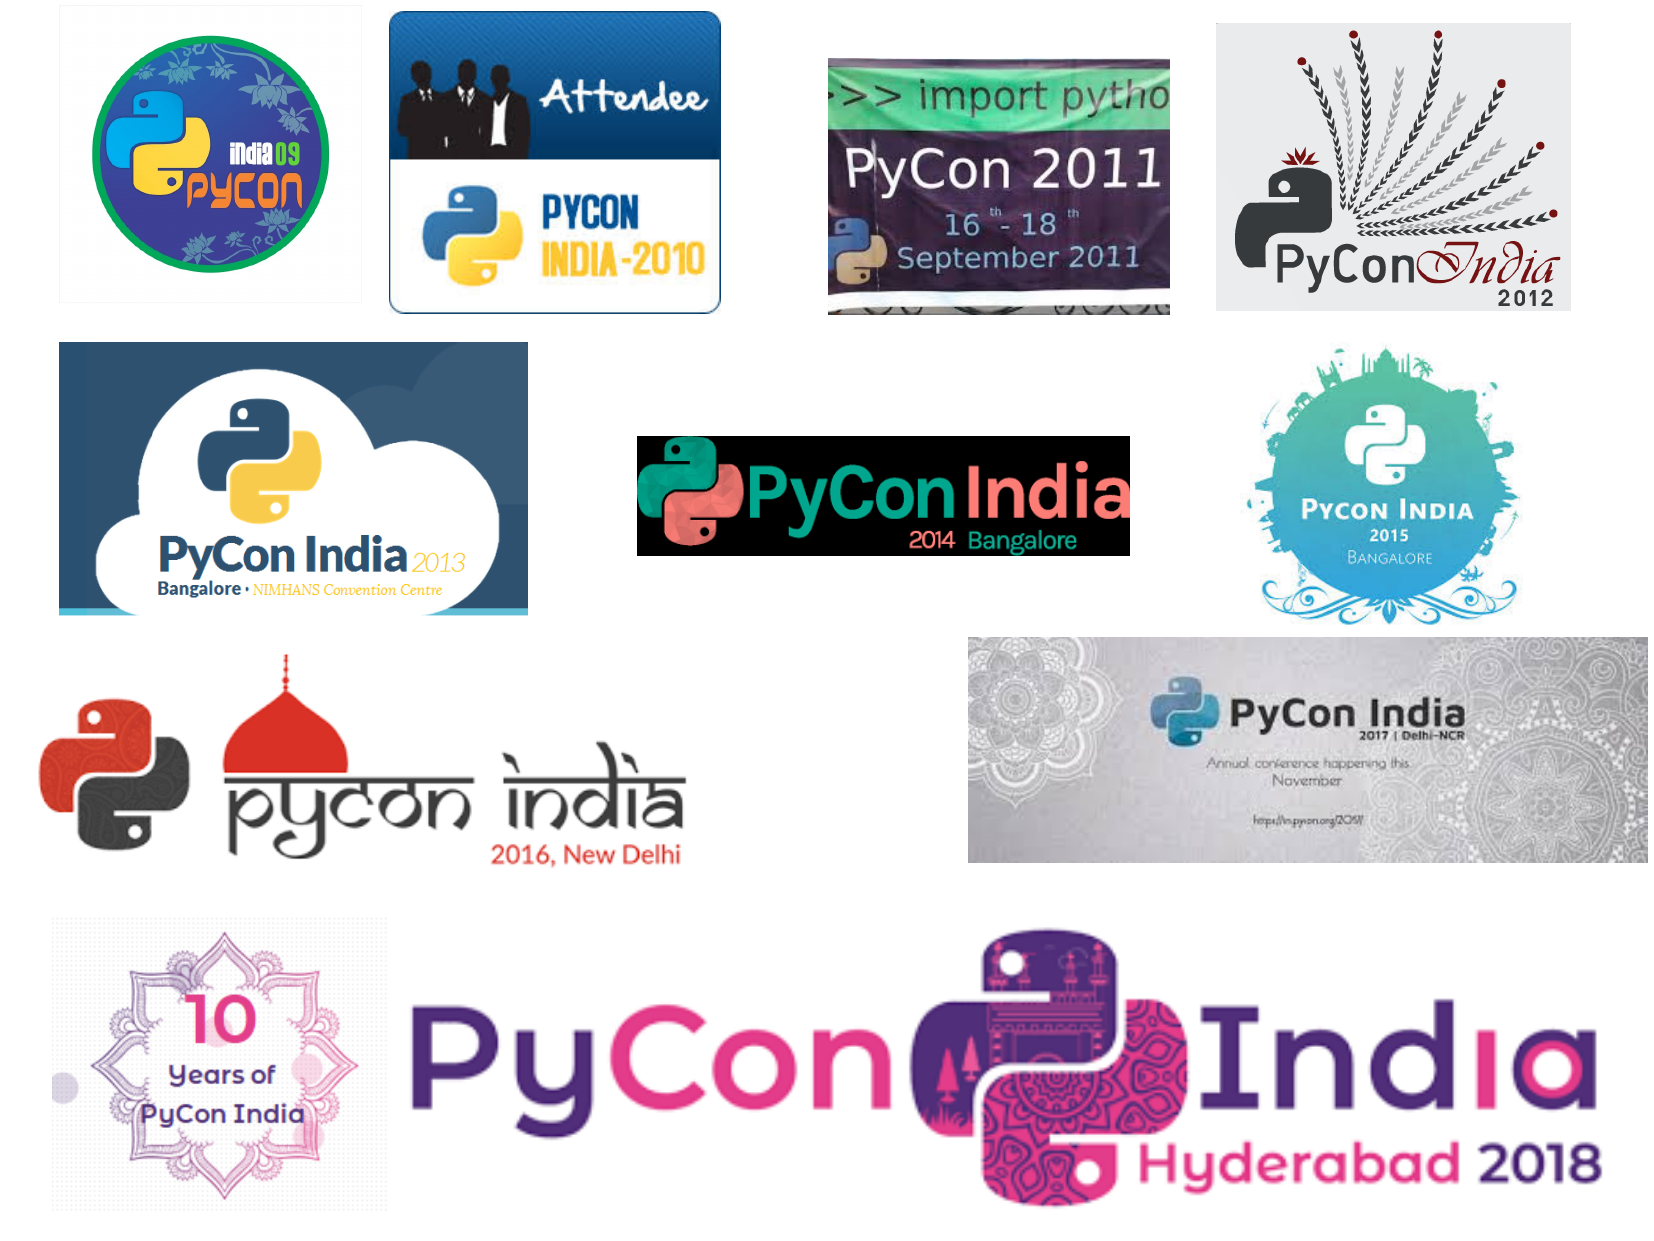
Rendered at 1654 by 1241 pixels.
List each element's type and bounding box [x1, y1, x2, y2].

picture [59, 5, 362, 303]
picture [1240, 342, 1524, 626]
picture [828, 58, 1170, 315]
picture [637, 436, 1130, 556]
picture [52, 915, 1627, 1223]
picture [1216, 23, 1571, 311]
picture [968, 637, 1648, 863]
picture [23, 637, 697, 878]
picture [389, 11, 721, 315]
picture [59, 342, 528, 618]
